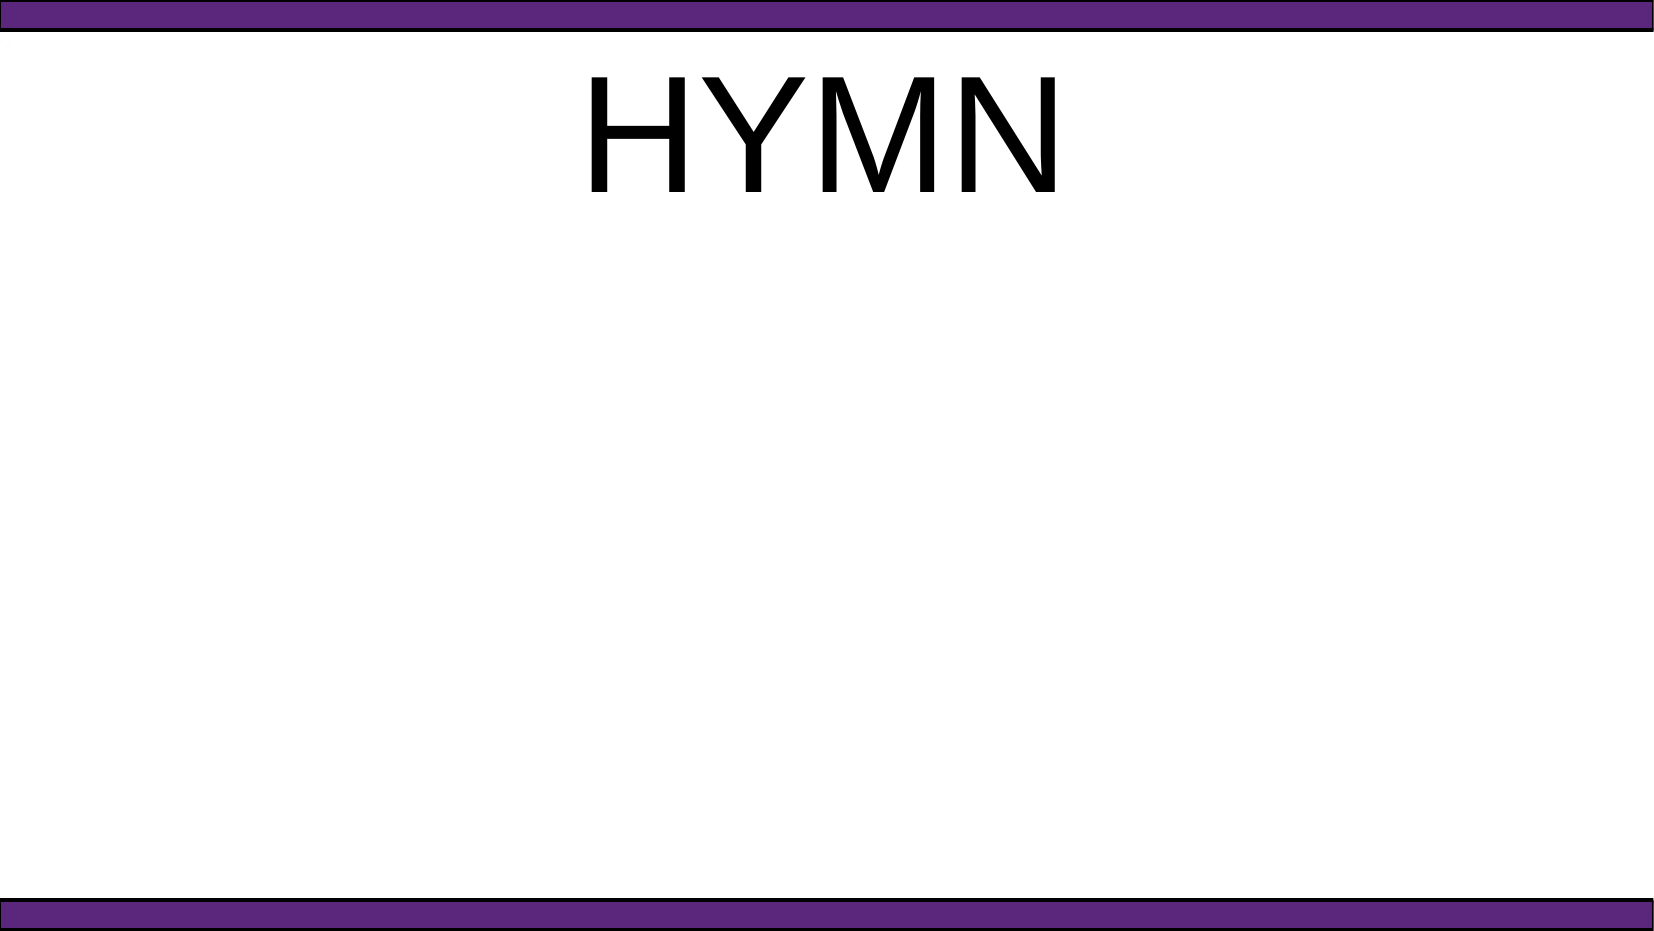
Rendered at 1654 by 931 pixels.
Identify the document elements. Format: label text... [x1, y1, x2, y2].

text_box [0, 0, 1654, 31]
text_box HYMN [58, 34, 1589, 236]
picture [0, 31, 1654, 900]
text_box [0, 900, 1654, 931]
